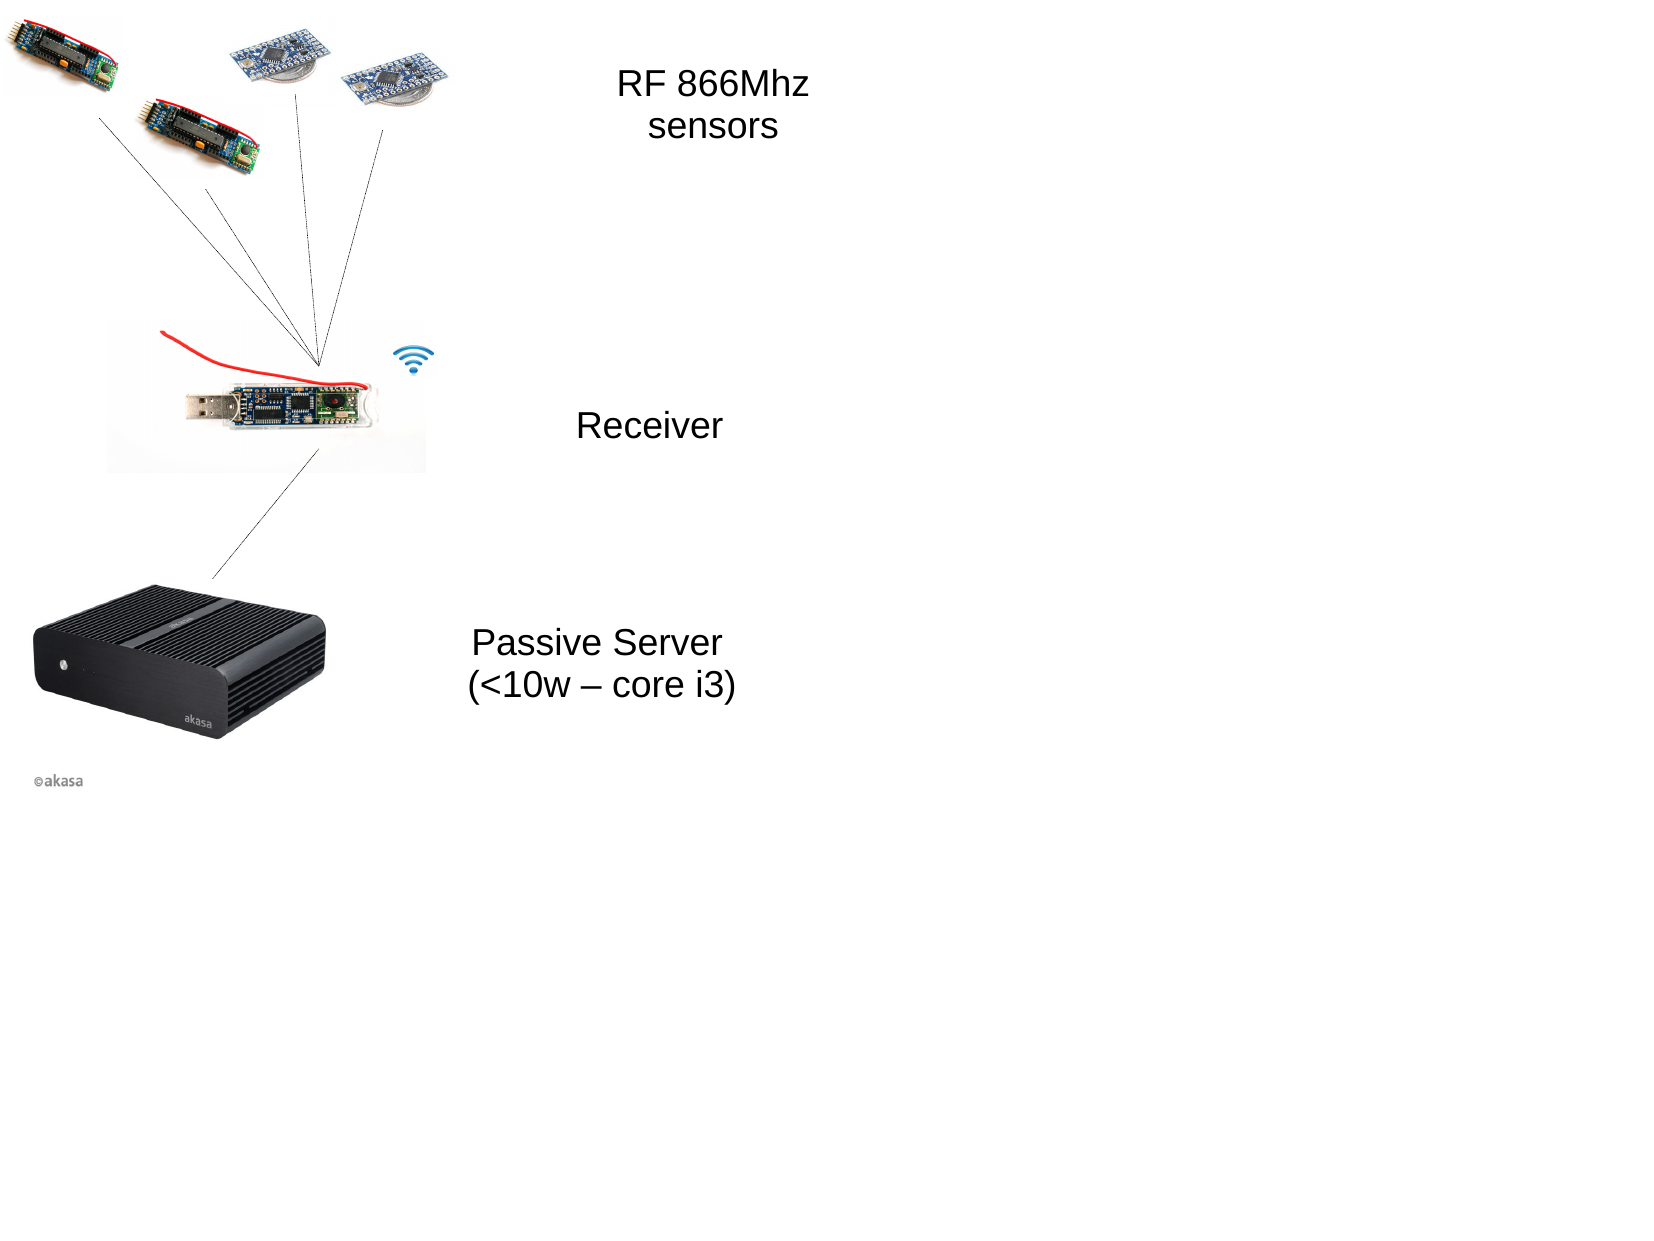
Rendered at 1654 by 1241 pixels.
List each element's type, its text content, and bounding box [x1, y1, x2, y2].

picture [25, 519, 331, 796]
picture [107, 321, 438, 473]
picture [134, 159, 151, 178]
picture [281, 321, 310, 354]
picture [291, 321, 318, 362]
text_box Passive Server (<10w – core i3) [342, 614, 863, 713]
text_box RF 866Mhz sensors [453, 54, 974, 154]
picture [134, 11, 454, 178]
text_box Receiver [389, 397, 910, 497]
picture [316, 321, 330, 361]
picture [4, 15, 123, 95]
